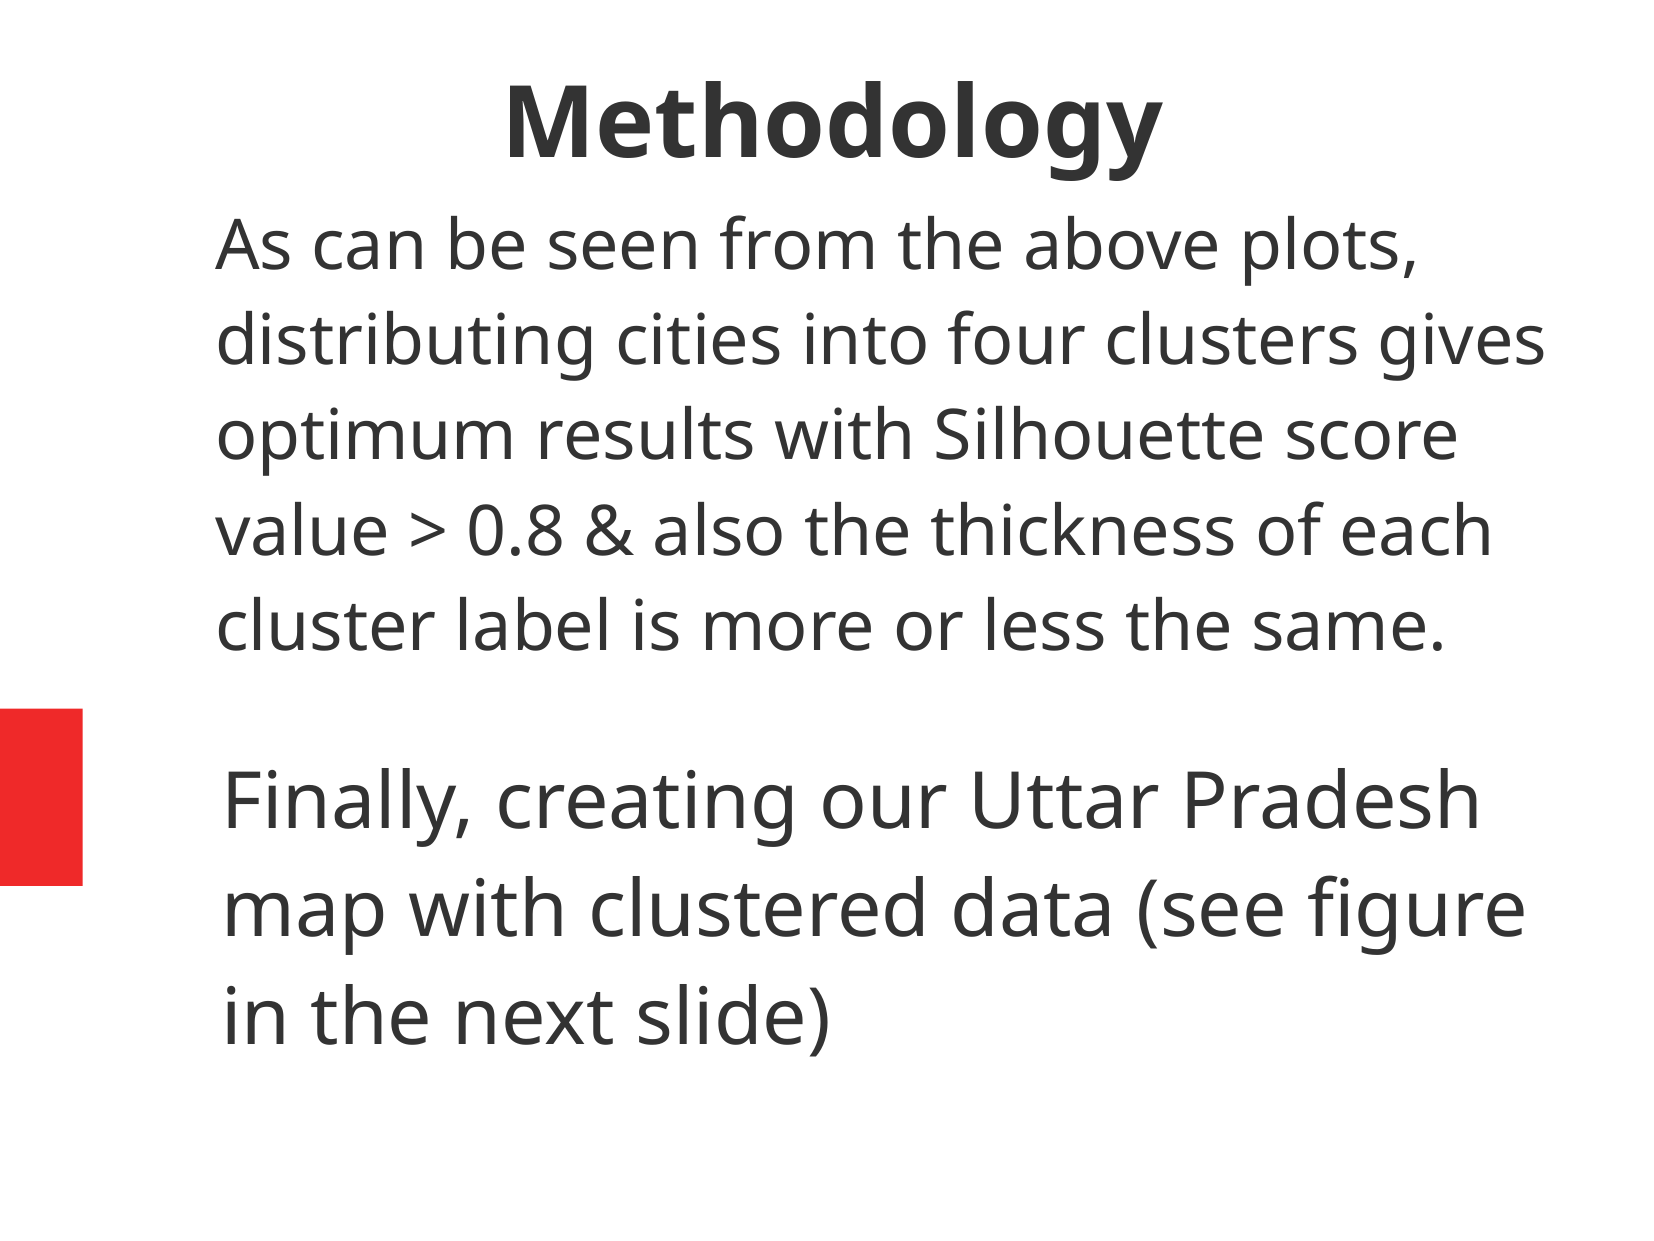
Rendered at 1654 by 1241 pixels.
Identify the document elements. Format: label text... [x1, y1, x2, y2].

list Finally, creating our Uttar Pradesh map with clustered data (see figure in the next slide) [165, 744, 1548, 1075]
list As can be seen from the above plots, distributing cities into four clusters gives optimum results with Silhouette score value > 0.8 & also the thickness of each cluster label is more or less the same. [165, 194, 1571, 745]
title Methodology [129, 35, 1536, 201]
